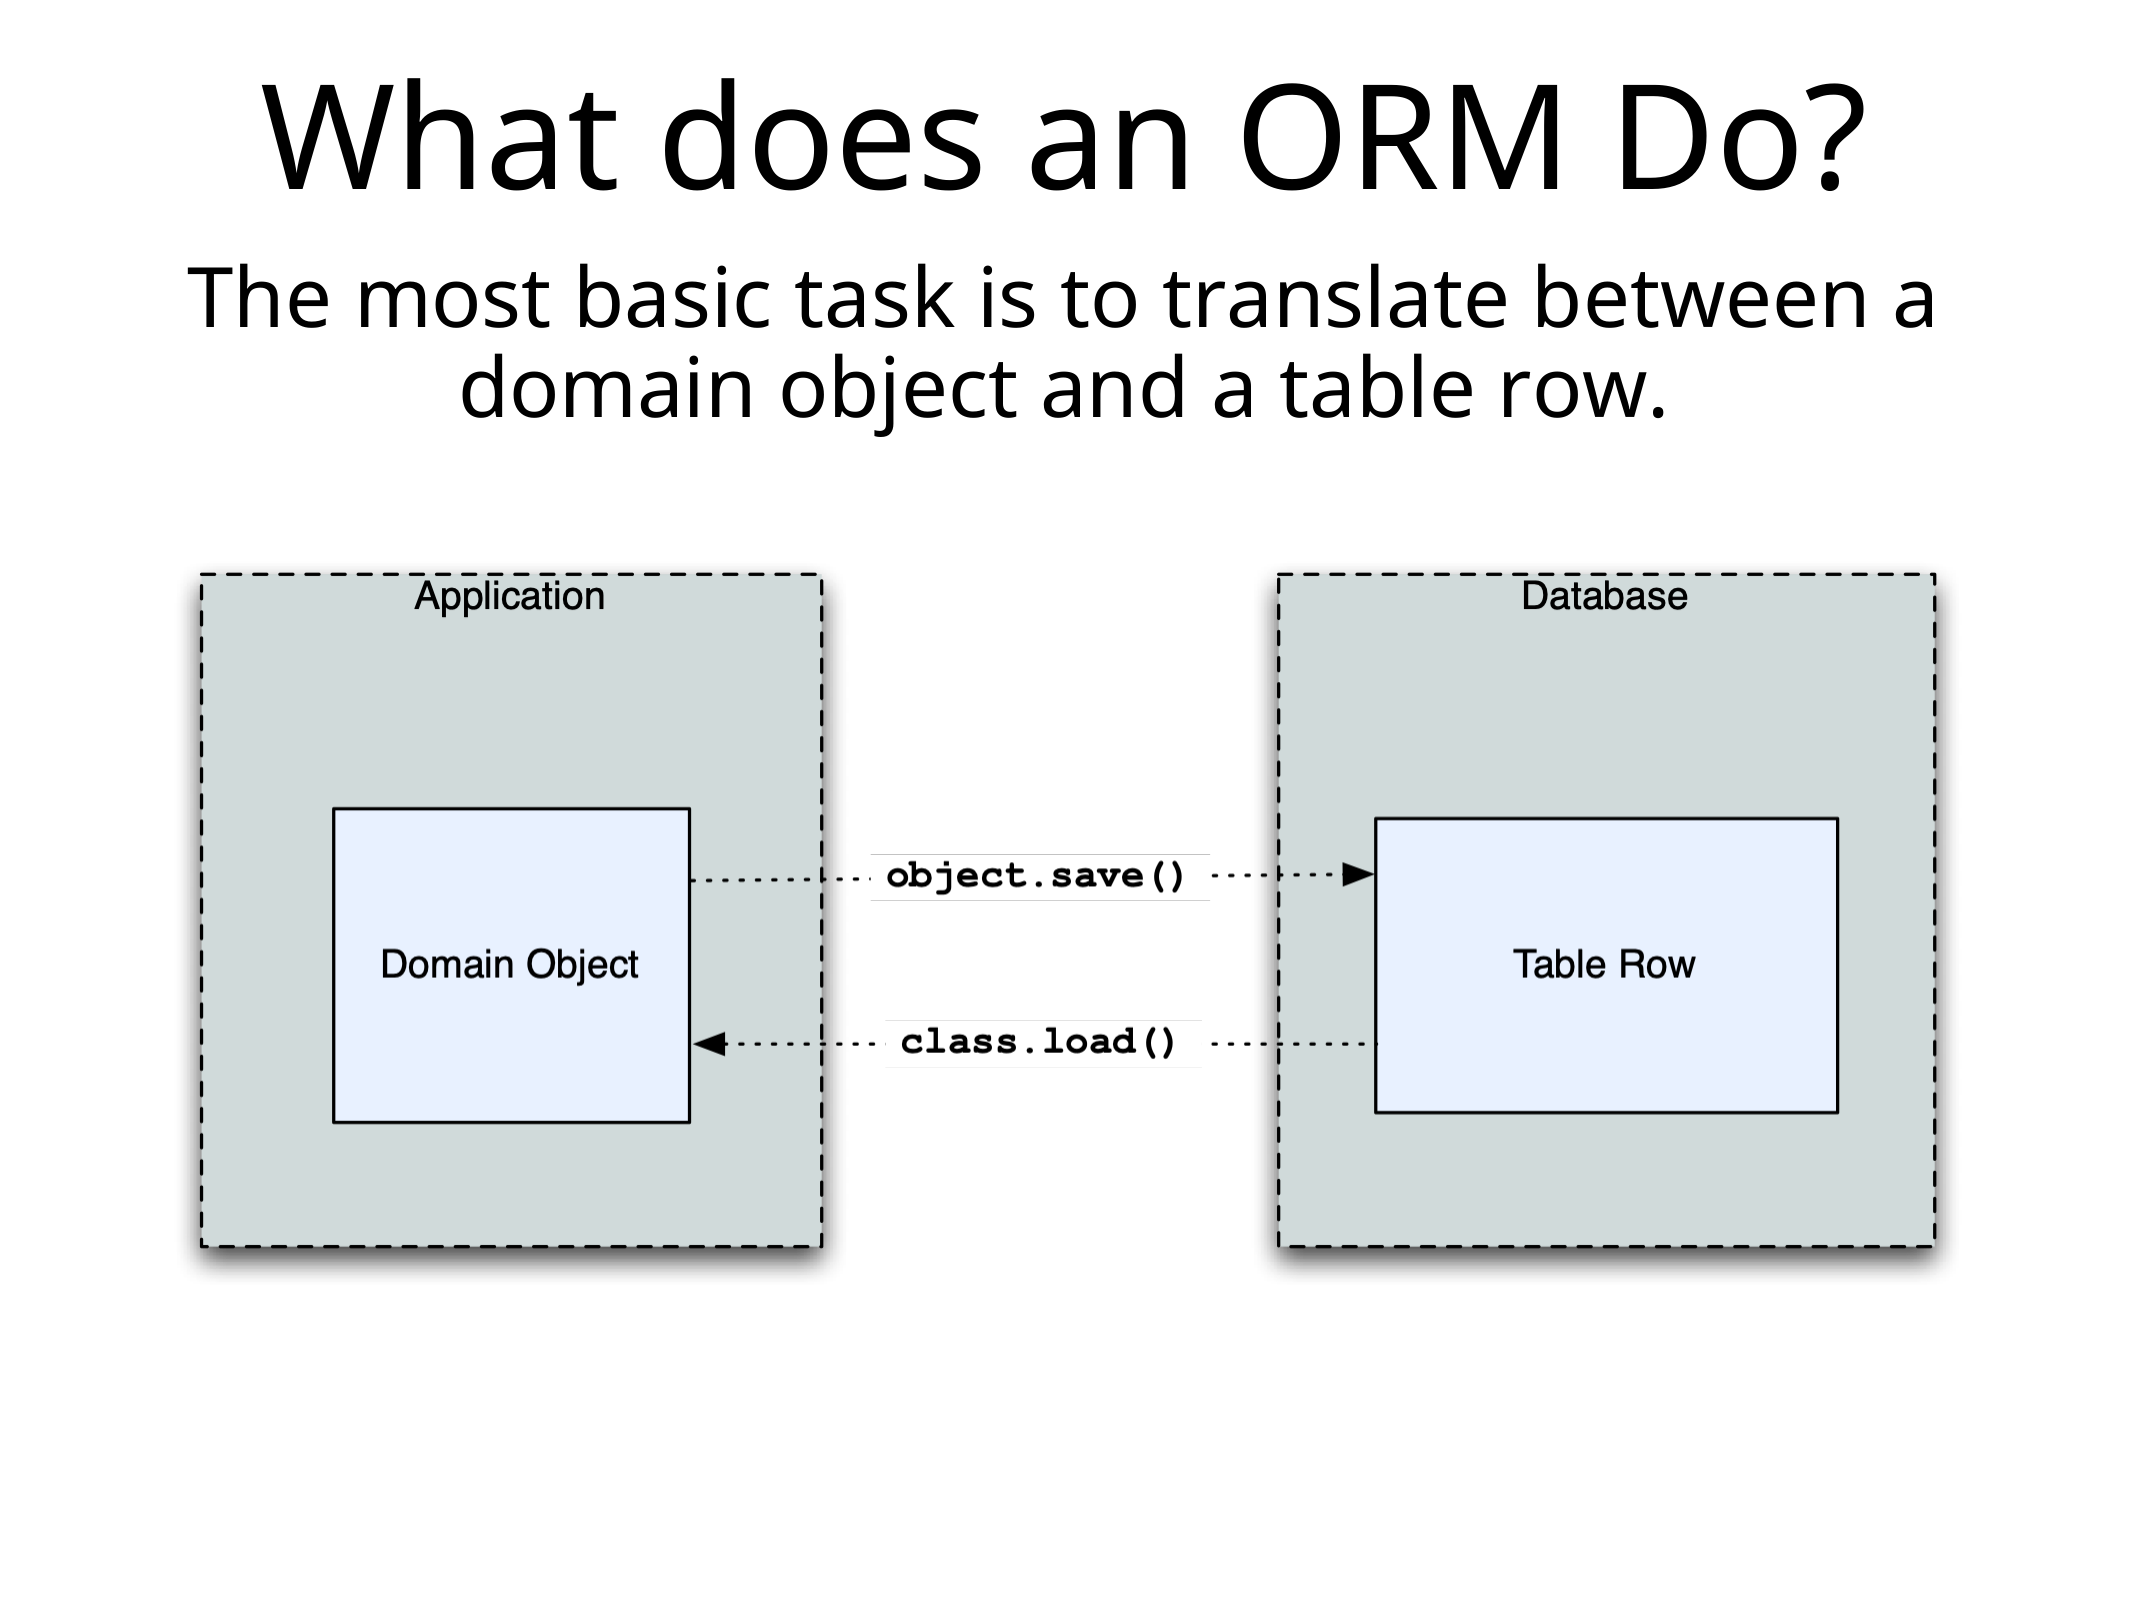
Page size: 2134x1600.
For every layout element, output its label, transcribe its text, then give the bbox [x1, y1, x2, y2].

title What does an ORM Do? [60, 41, 2069, 244]
text_box The most basic task is to translate between a domain object and a table row. [58, 247, 2071, 445]
picture [164, 549, 1969, 1294]
